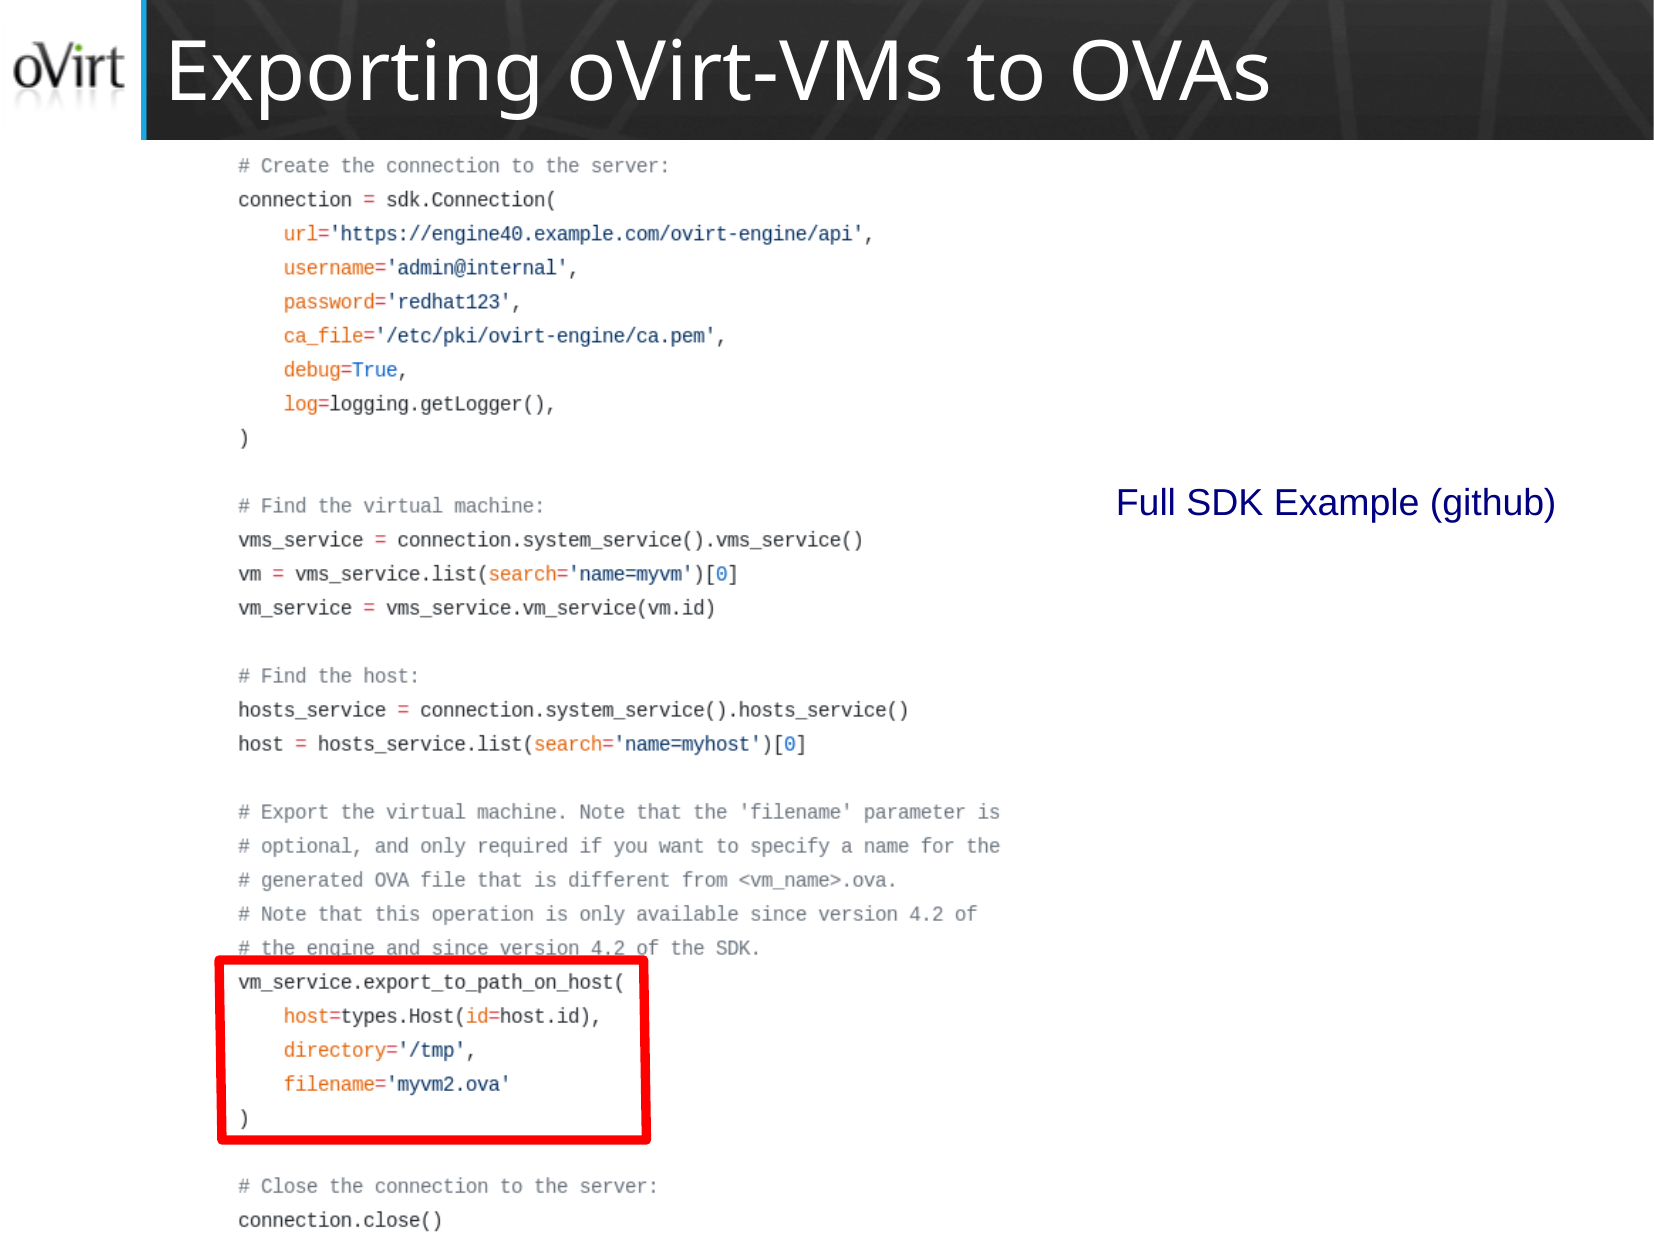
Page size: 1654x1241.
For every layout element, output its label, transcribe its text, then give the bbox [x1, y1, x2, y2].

text_box Full SDK Example (github) [1101, 474, 1584, 535]
picture [224, 965, 641, 1135]
picture [0, 0, 1654, 140]
picture [217, 150, 1006, 1237]
title Exporting oVirt-VMs to OVAs [164, 18, 1653, 119]
